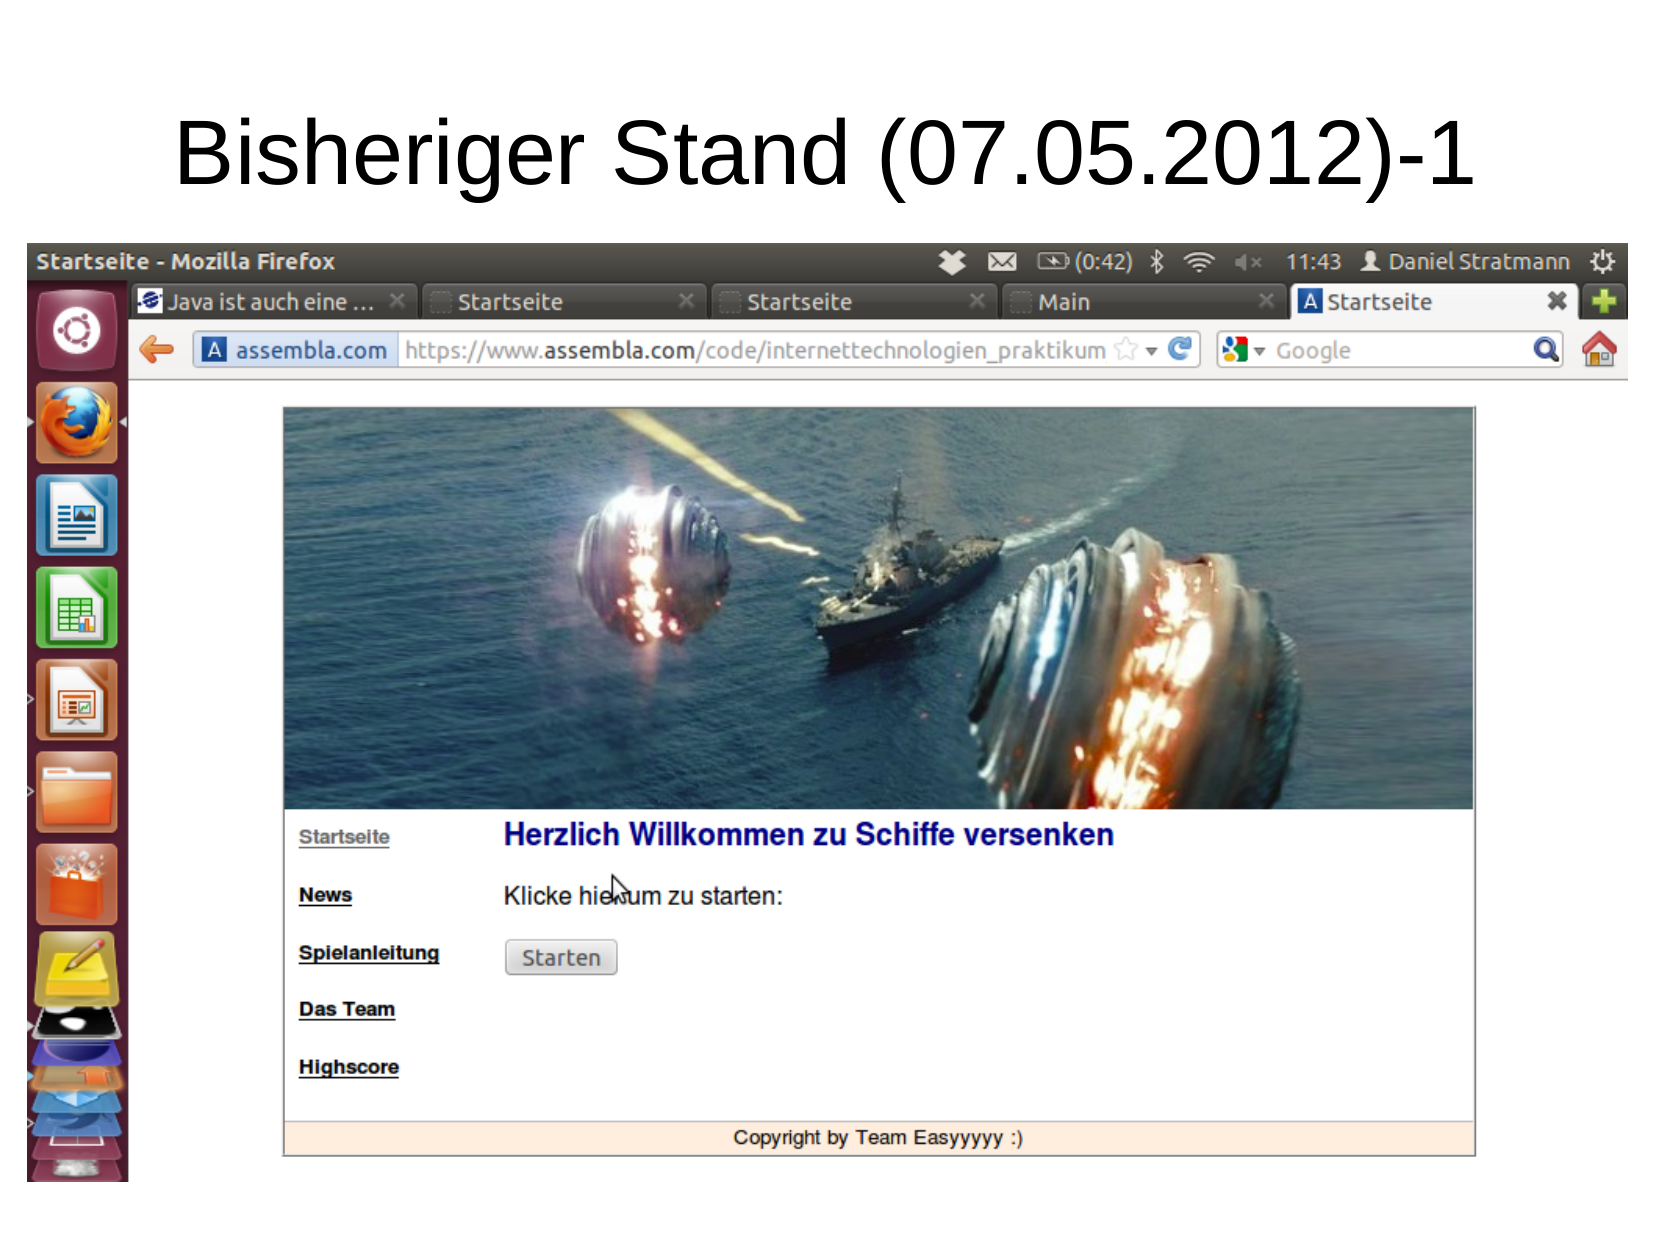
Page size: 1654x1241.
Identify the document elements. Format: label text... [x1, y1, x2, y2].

picture [27, 243, 1628, 1182]
title Bisheriger Stand (07.05.2012)-1 [82, 49, 1571, 243]
